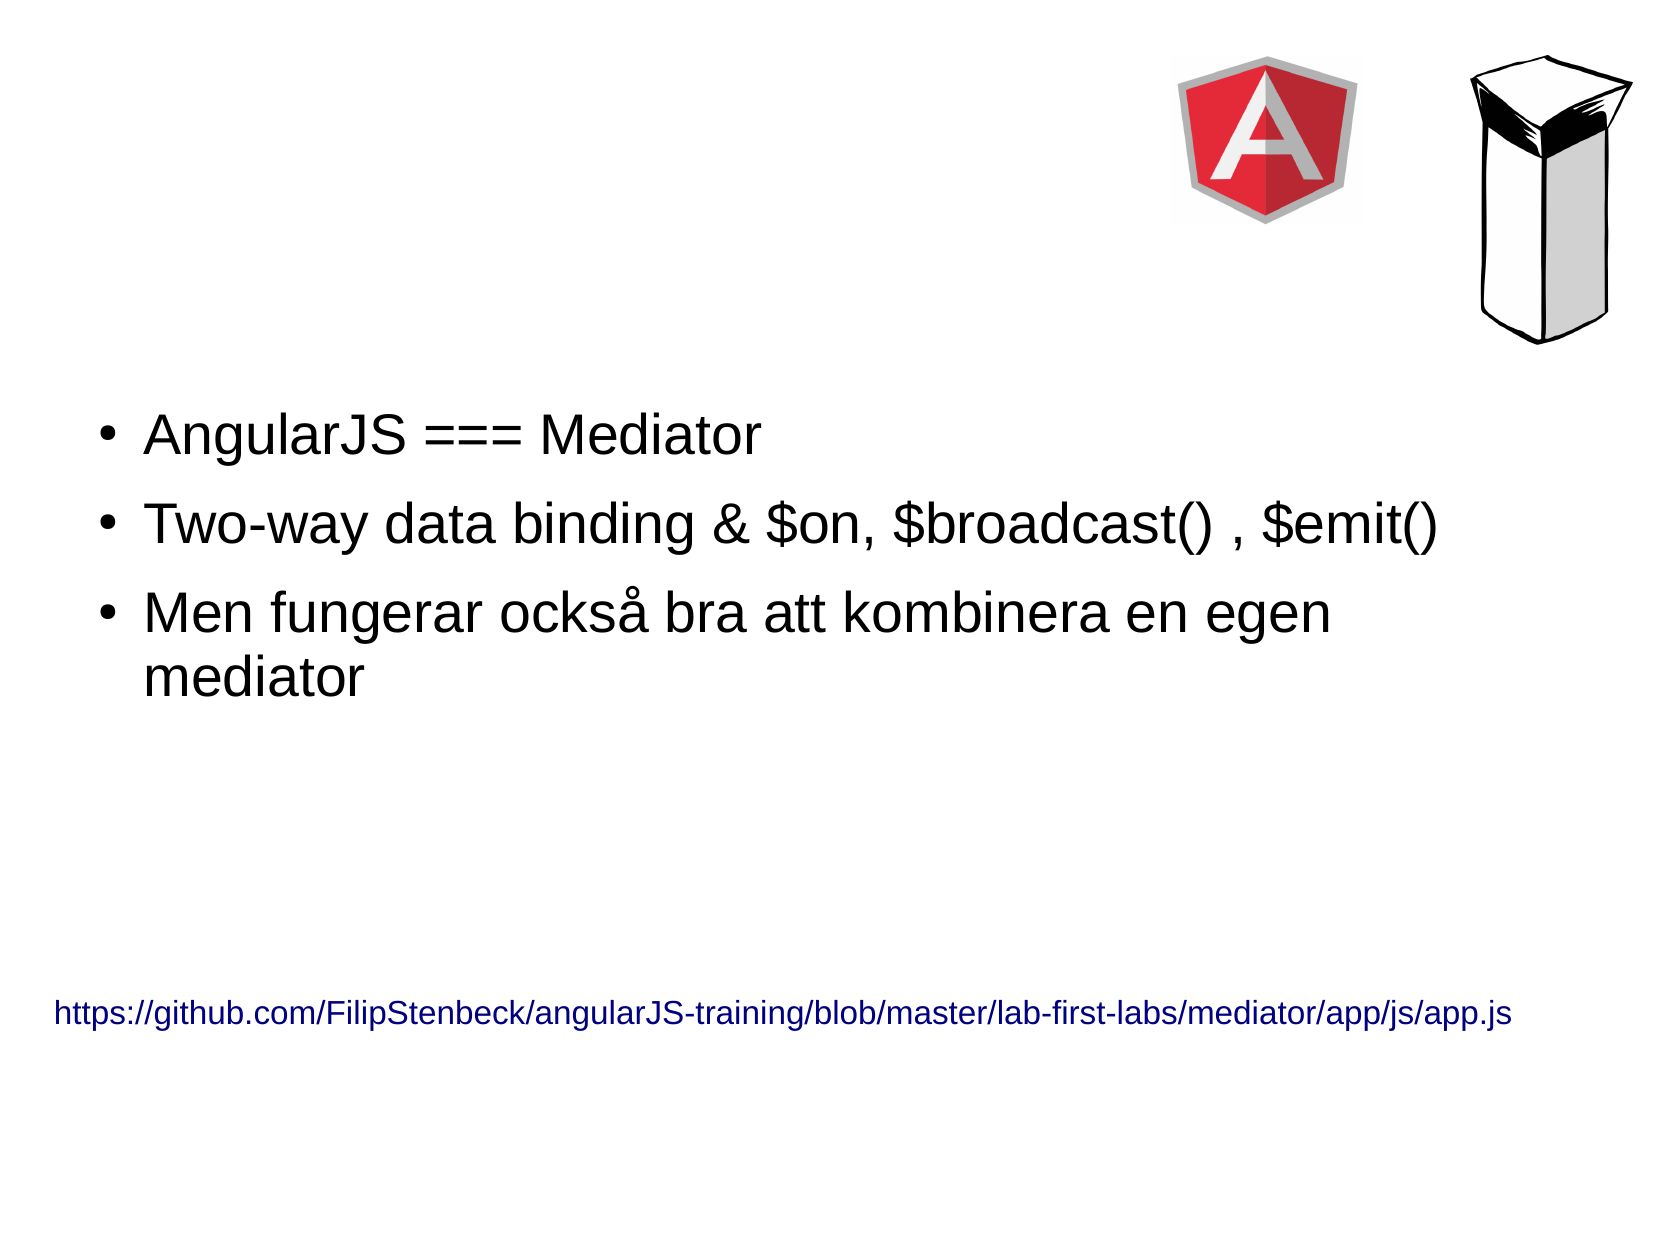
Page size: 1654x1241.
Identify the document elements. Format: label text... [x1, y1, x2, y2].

picture [1170, 55, 1363, 226]
list AngularJS === Mediator Two-way data binding & $on, $broadcast() , $emit() Men fungerar också bra att kombinera en egen mediator [82, 402, 1571, 710]
text_box https://github.com/FilipStenbeck/angularJS-training/blob/master/lab-first-labs/mediator/app/js/app.js [39, 987, 1531, 1040]
picture [1470, 55, 1633, 346]
